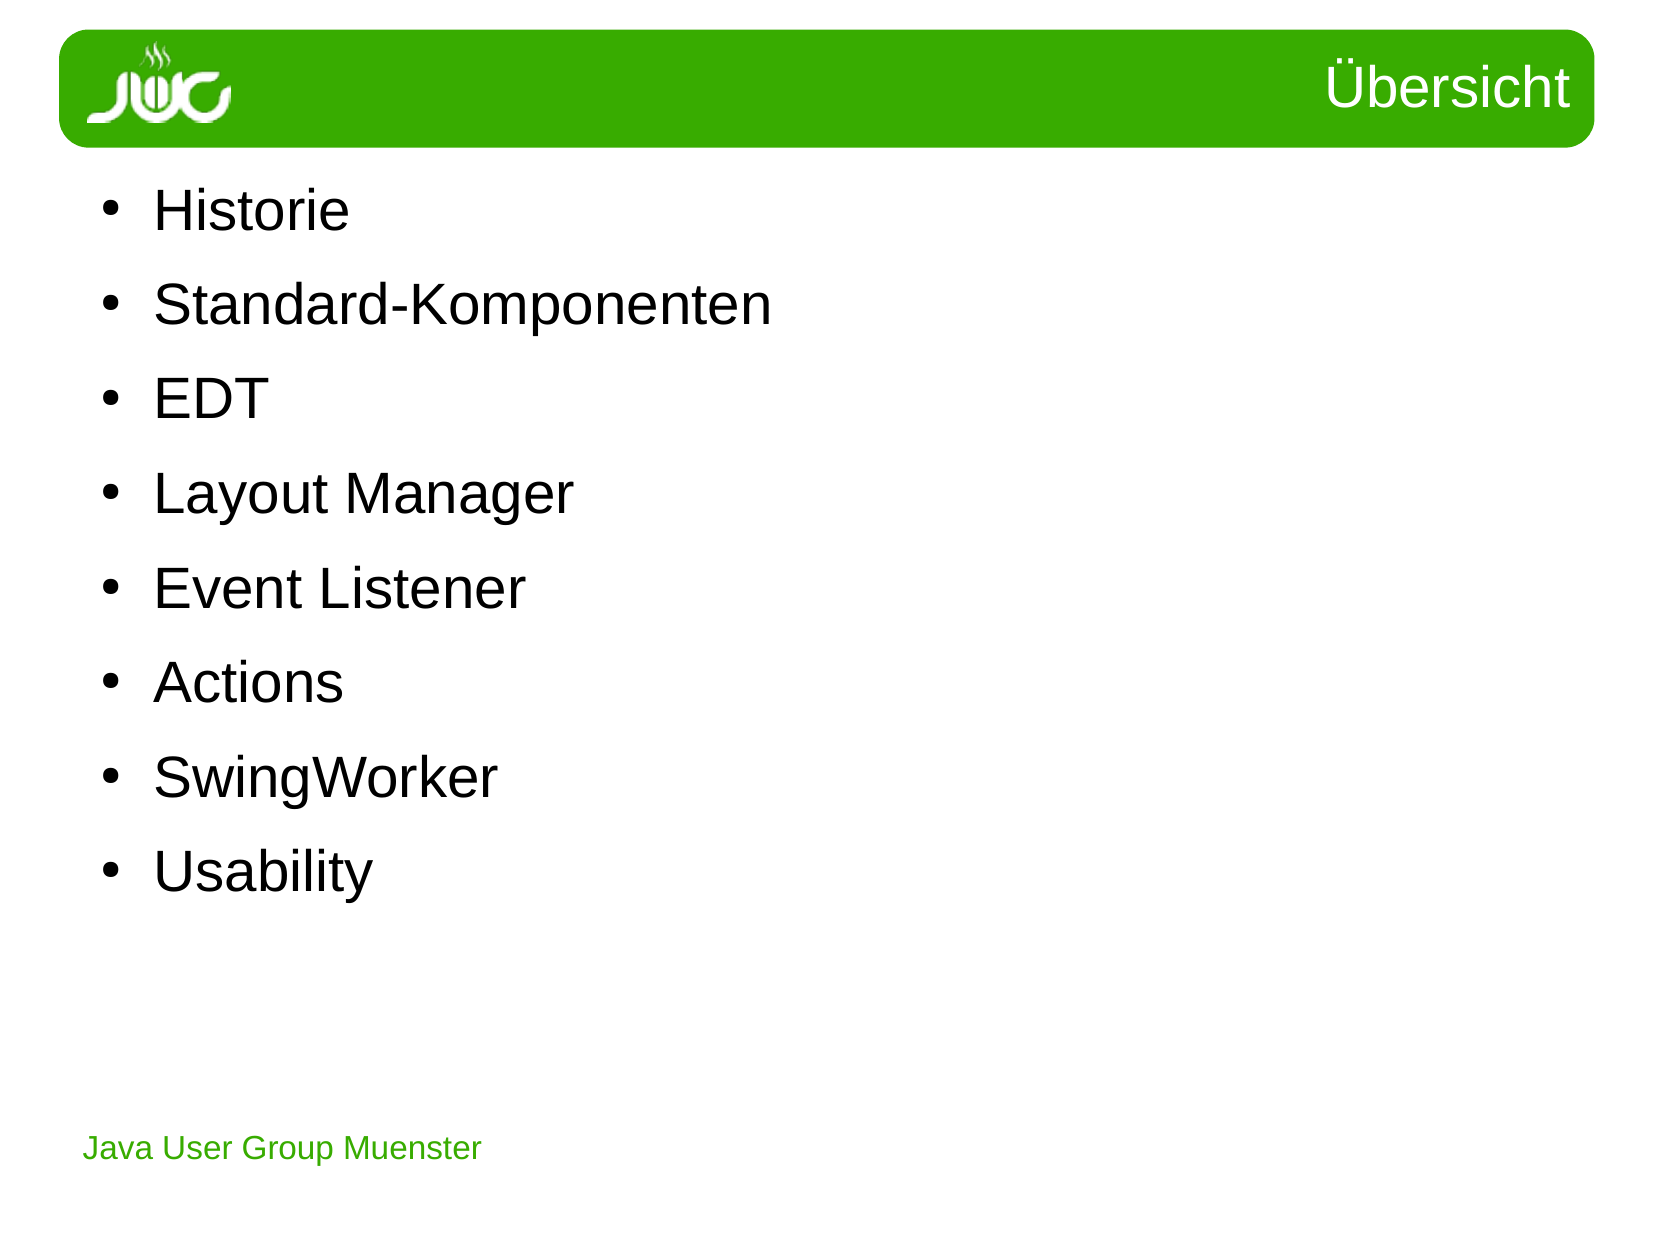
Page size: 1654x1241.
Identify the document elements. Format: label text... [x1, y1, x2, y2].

title Übersicht [265, 0, 1571, 177]
list Historie Standard-Komponenten EDT Layout Manager Event Listener Actions SwingWorker Usability [82, 177, 1571, 1112]
picture [87, 41, 231, 123]
